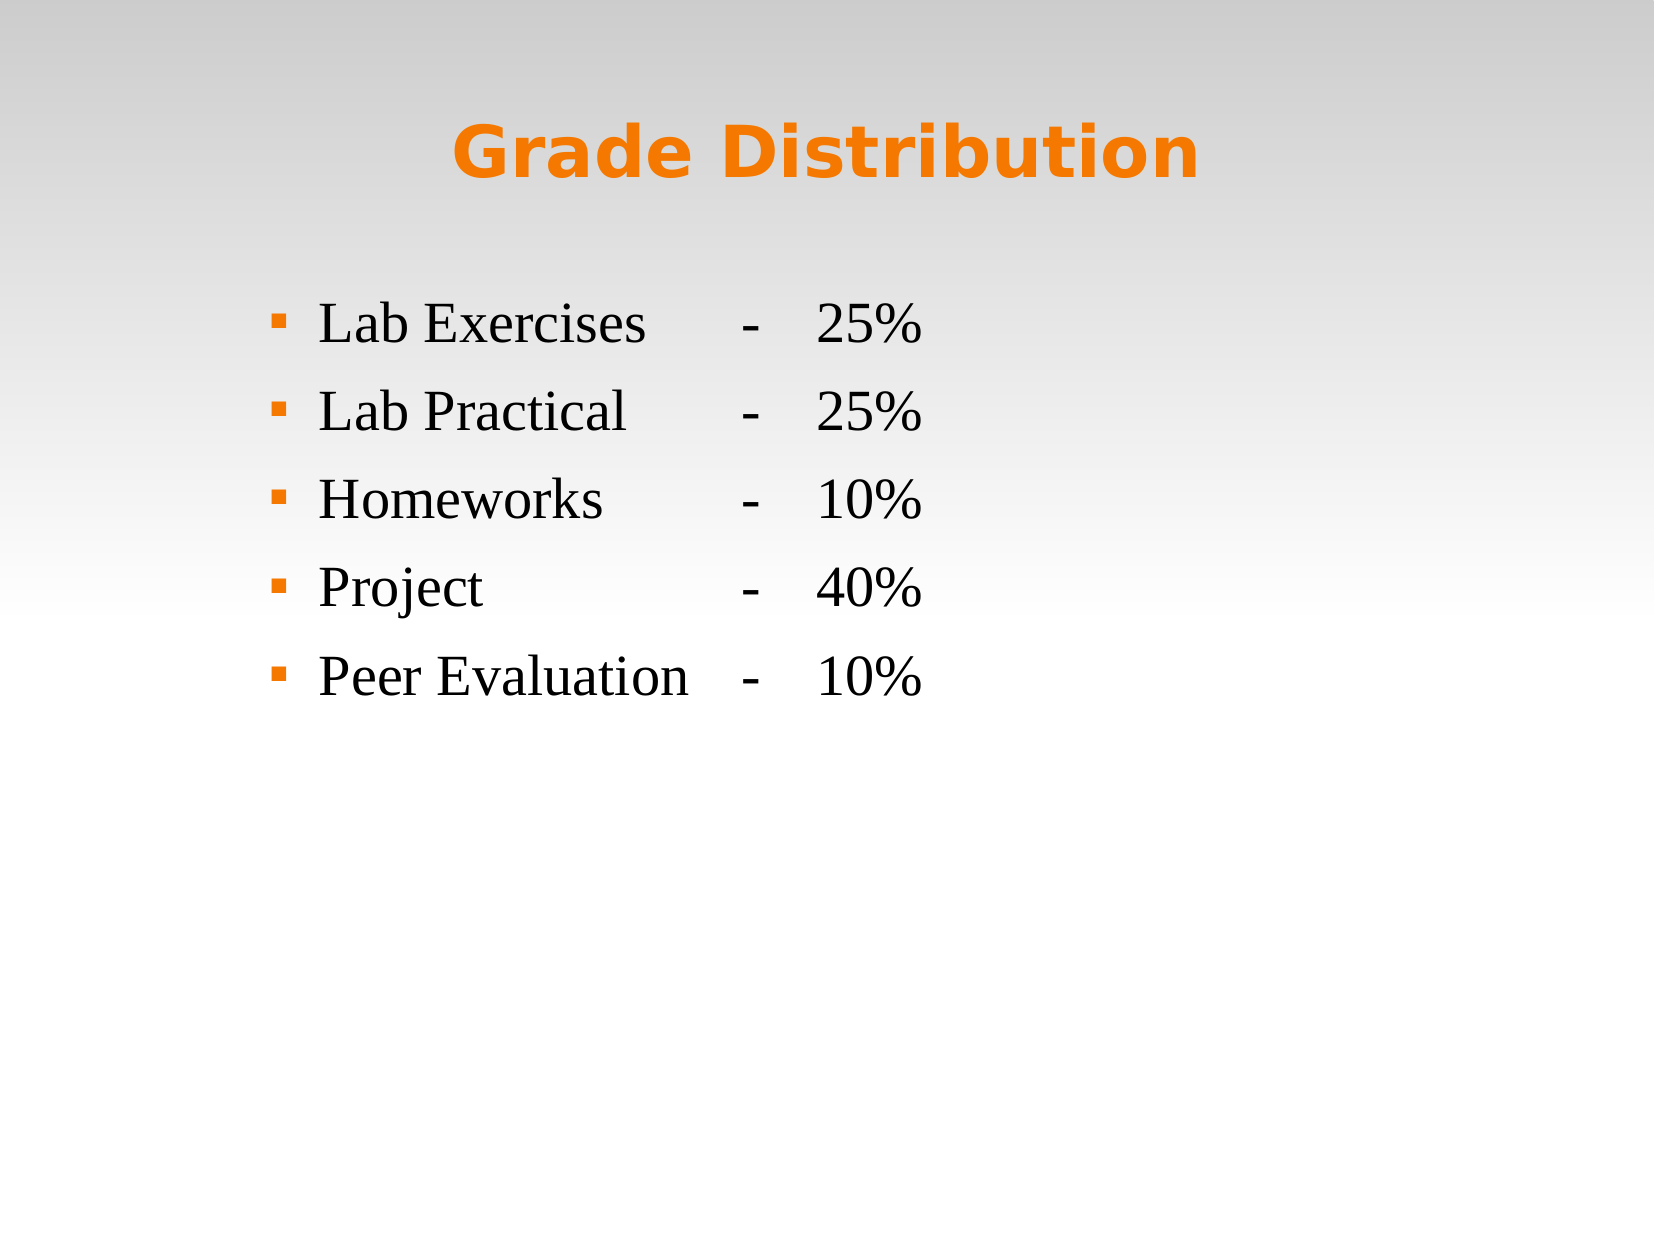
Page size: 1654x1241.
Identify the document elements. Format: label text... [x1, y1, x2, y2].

list Lab Exercises - 25% Lab Practical - 25% Homeworks - 10% Project - 40% Peer Evaluation - 10% [82, 290, 1571, 1109]
title Grade Distribution [82, 49, 1571, 257]
